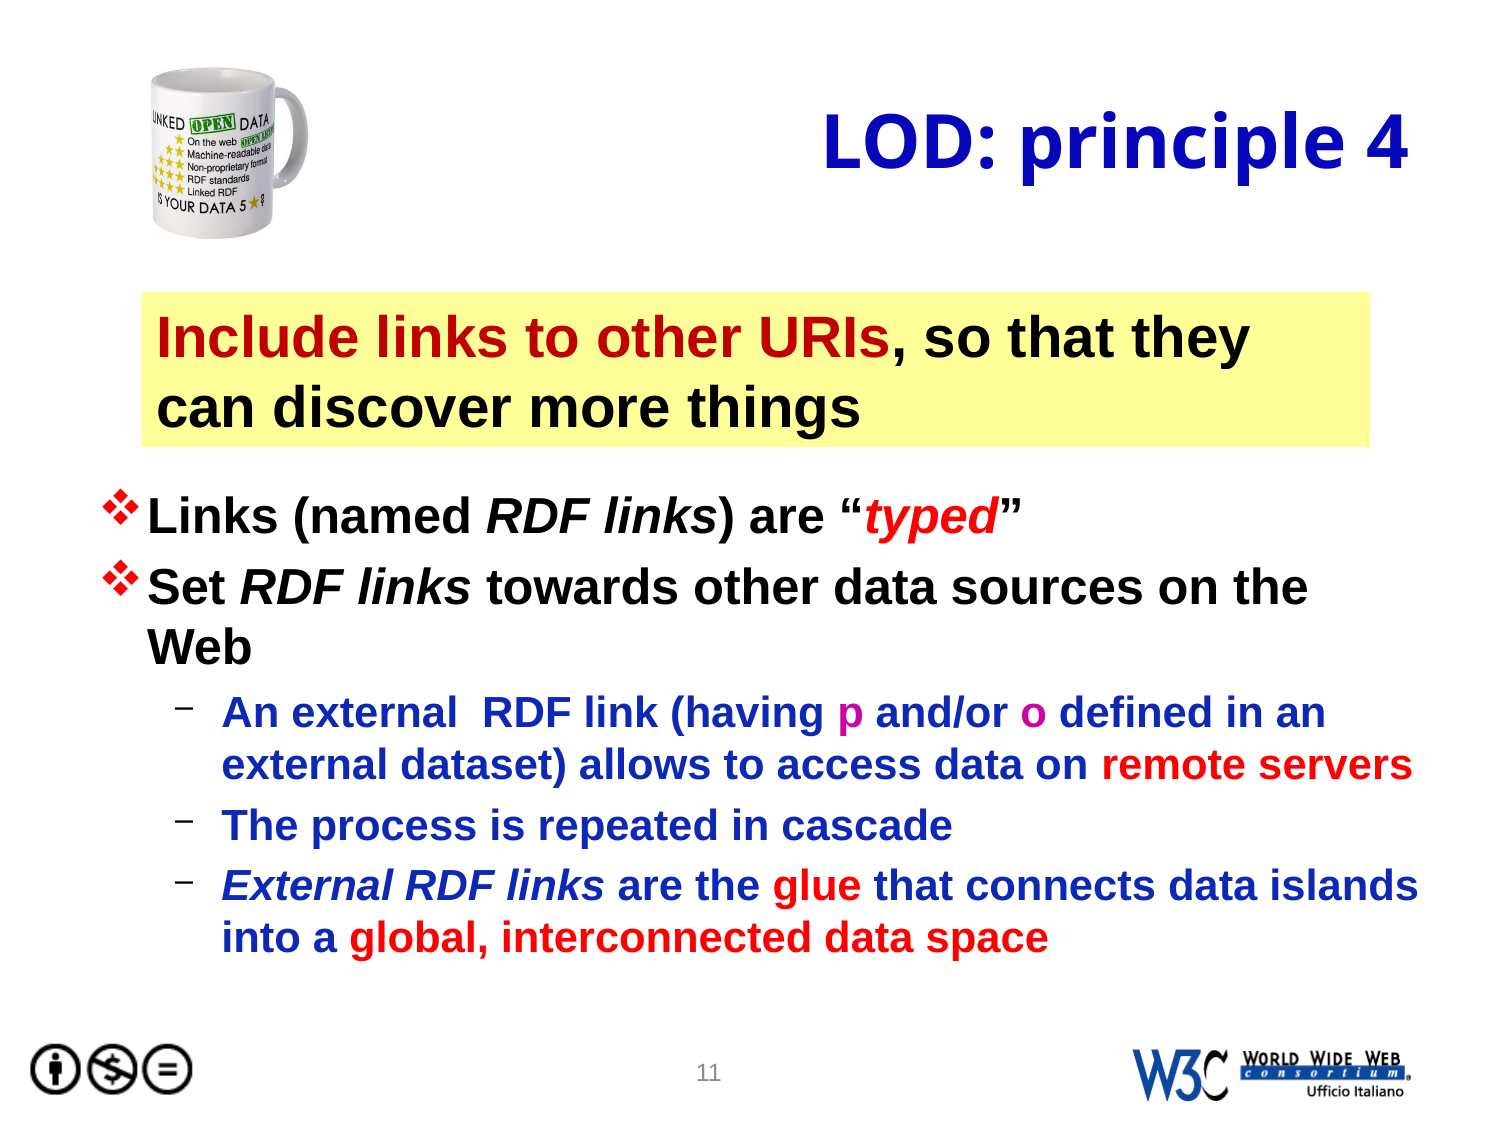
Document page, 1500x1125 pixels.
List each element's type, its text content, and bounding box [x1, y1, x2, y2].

slide_number <number> [680, 1041, 761, 1102]
list Links (named RDF links) are “typed” Set RDF links towards other data sources on the Web An external RDF link (having p and/or o defined in an external dataset) allows to access data on remote servers The process is repeated in cascade External RDF links are the glue that connects data islands into a global, interconnected data space [75, 262, 1436, 1005]
title LOD: principle 4 [75, 45, 1425, 233]
picture [15, 1022, 205, 1106]
picture [1132, 1049, 1412, 1102]
picture [141, 65, 317, 241]
text_box Include links to other URIs, so that they can discover more things [141, 291, 1370, 447]
